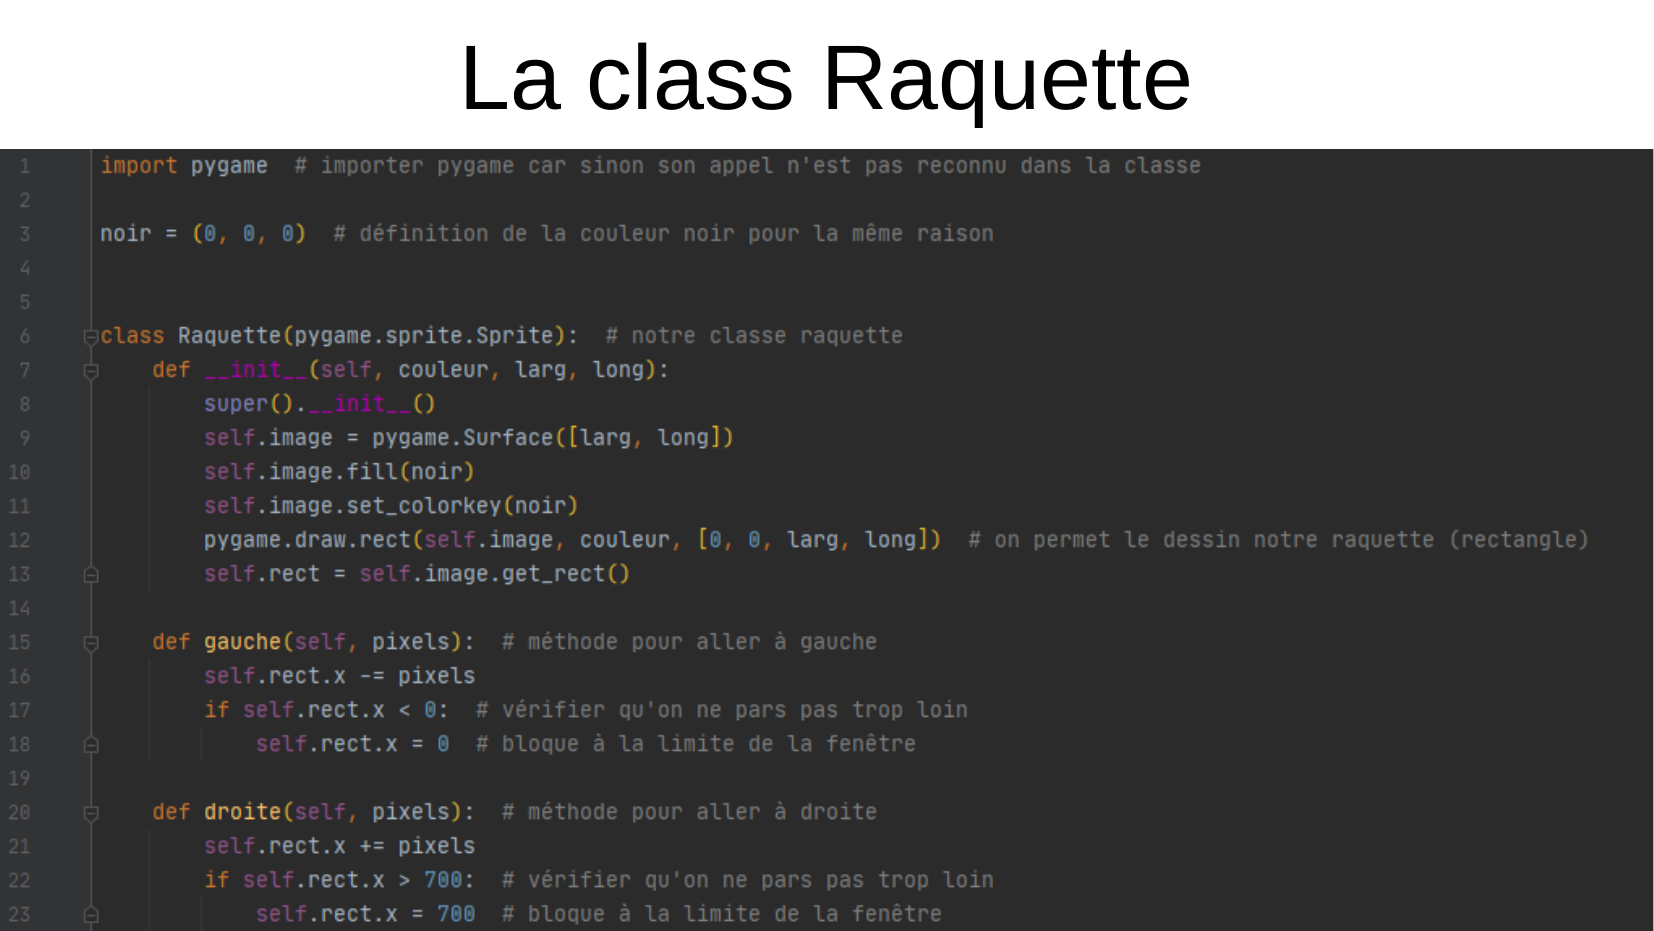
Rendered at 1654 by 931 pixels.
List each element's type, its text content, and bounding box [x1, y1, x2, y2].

title La class Raquette [82, 0, 1571, 149]
picture [0, 149, 1654, 931]
